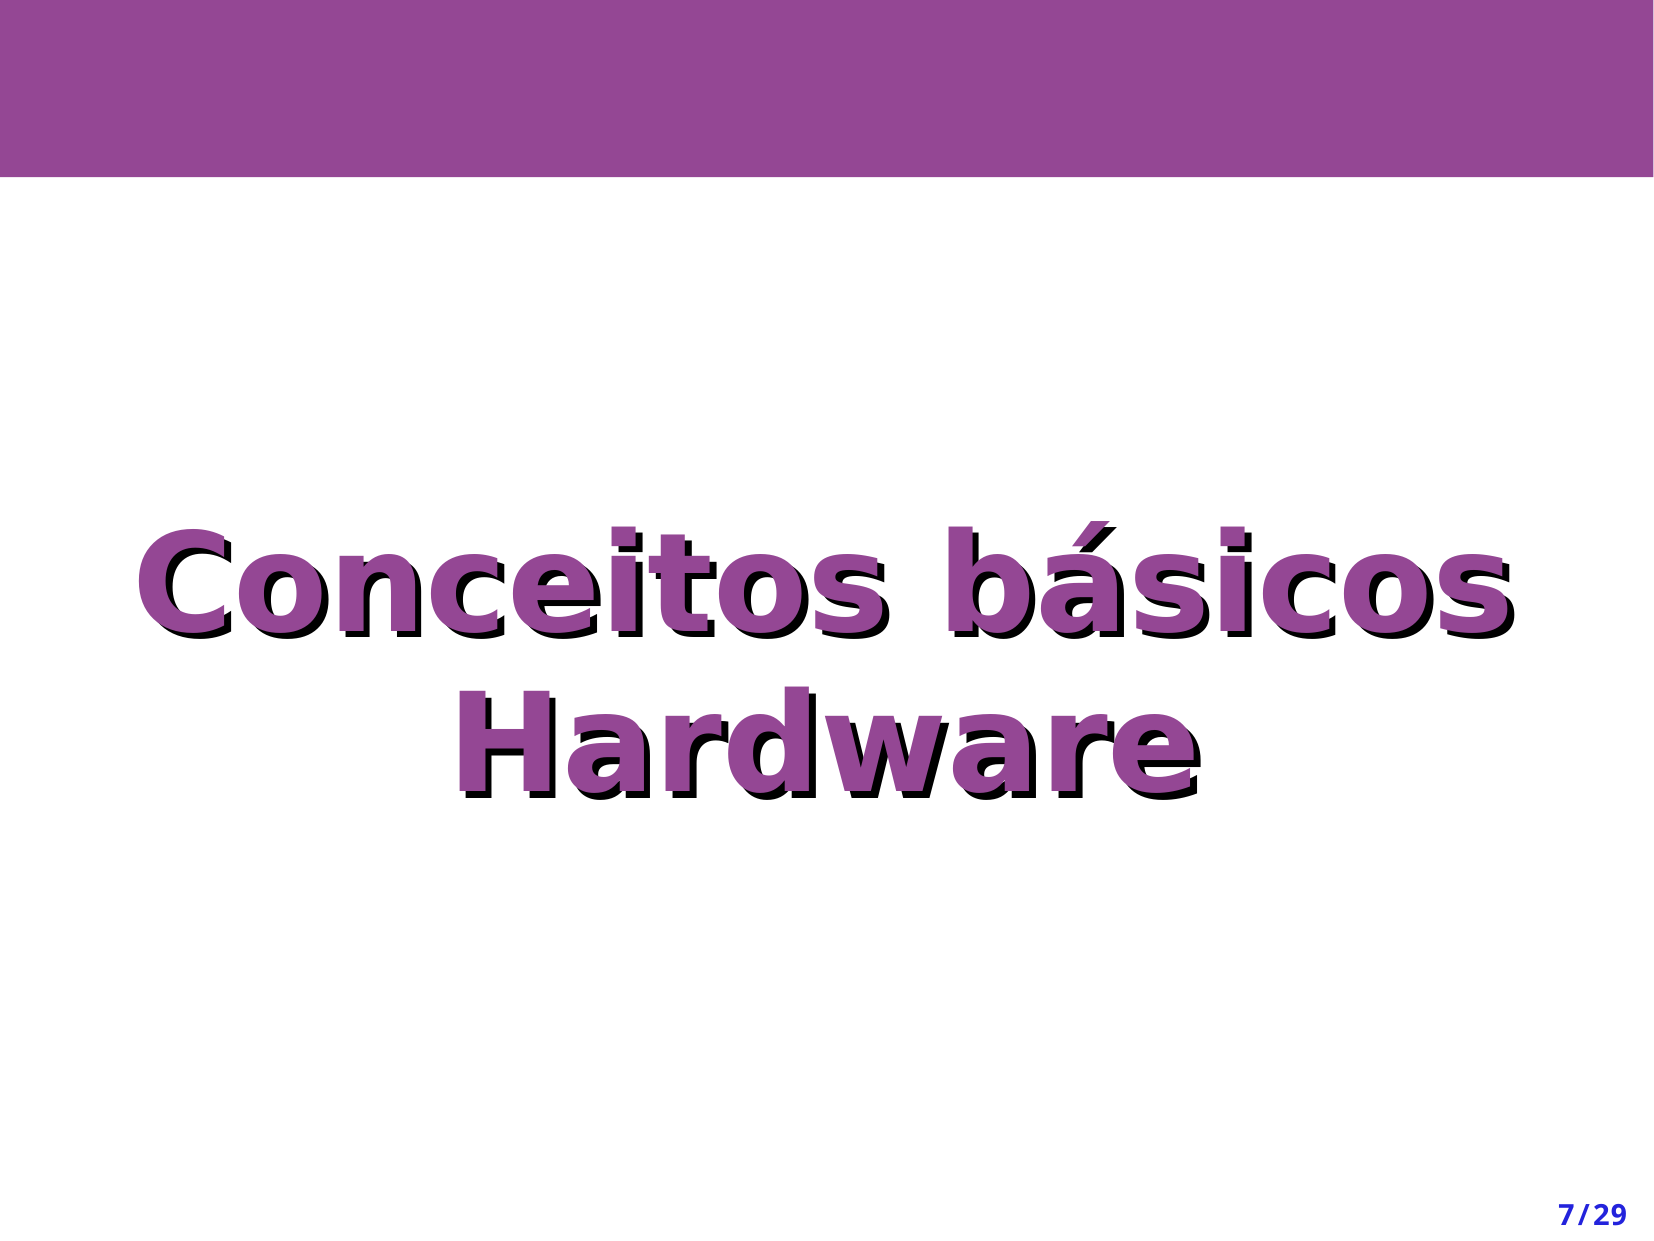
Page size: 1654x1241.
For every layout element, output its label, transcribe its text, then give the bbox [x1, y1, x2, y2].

text_box Conceitos básicos Hardware [118, 496, 1532, 832]
